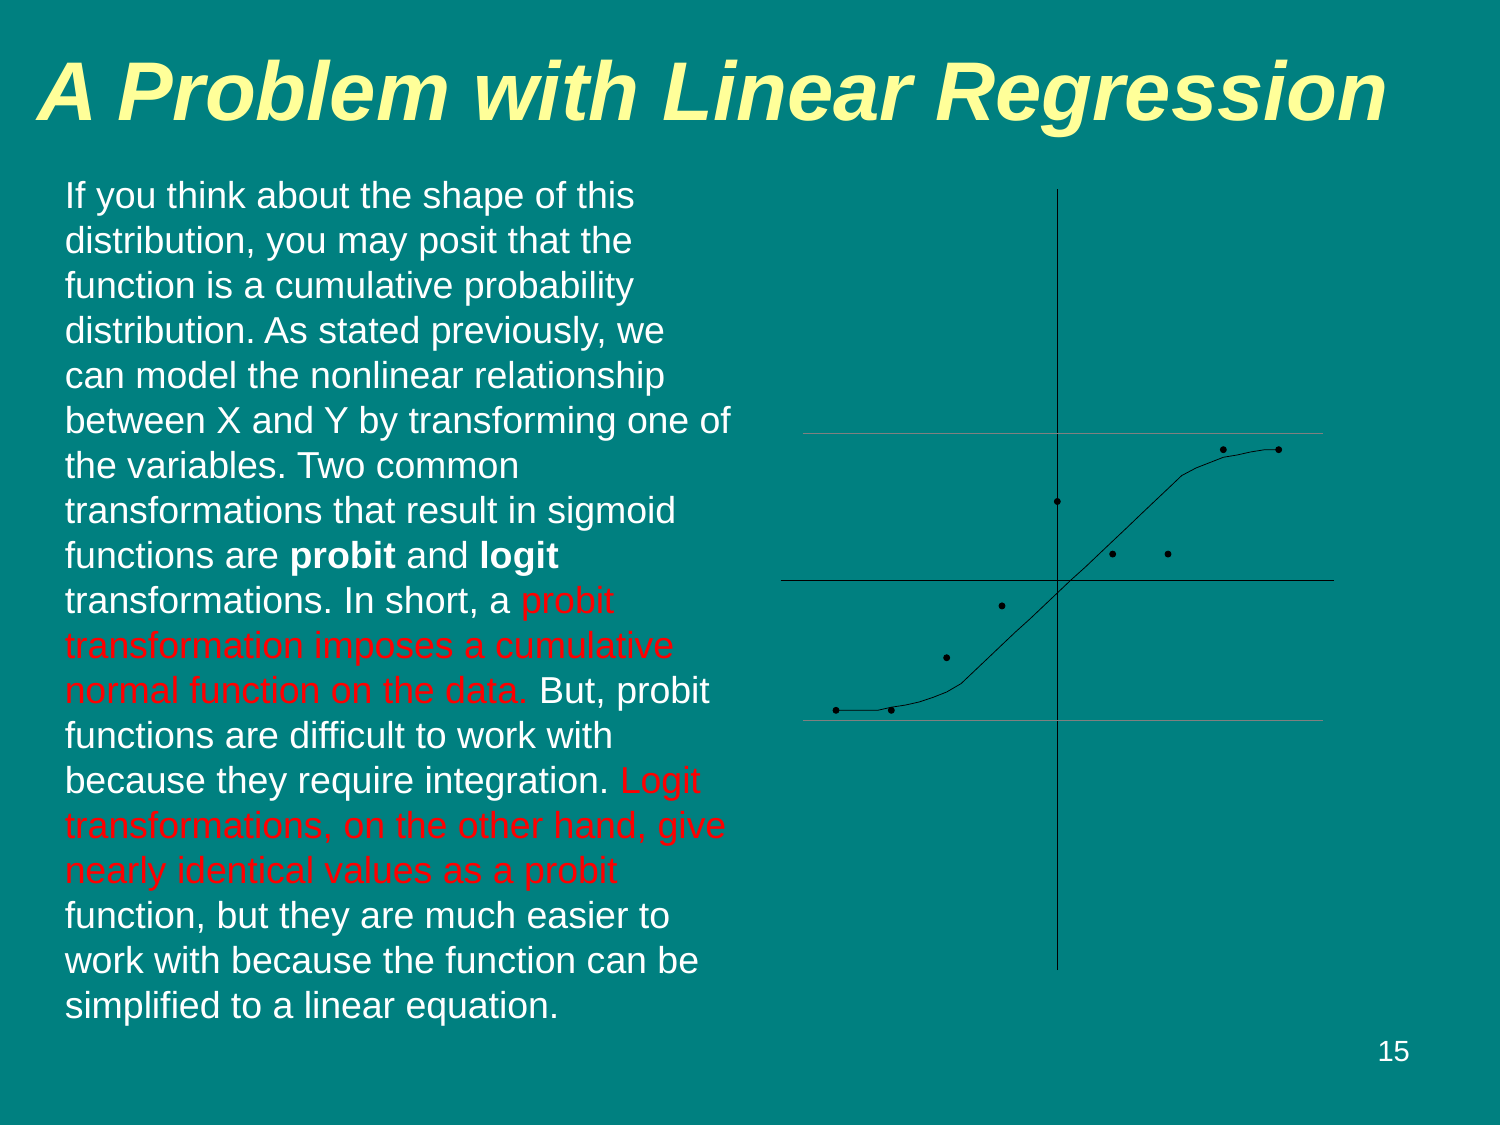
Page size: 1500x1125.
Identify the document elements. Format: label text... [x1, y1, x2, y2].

text_box If you think about the shape of this distribution, you may posit that the function is a cumulative probability distribution. As stated previously, we can model the nonlinear relationship between X and Y by transforming one of the variables. Two common transformations that result in sigmoid functions are probit and logit transformations. In short, a probit transformation imposes a cumulative normal function on the data. But, probit functions are difficult to work with because they require integration. Logit transformations, on the other hand, give nearly identical values as a probit function, but they are much easier to work with because the function can be simplified to a linear equation. [50, 163, 750, 1034]
slide_number <number> [1074, 1024, 1425, 1103]
picture [774, 183, 1363, 1005]
text_box A Problem with Linear Regression [37, 37, 1462, 145]
